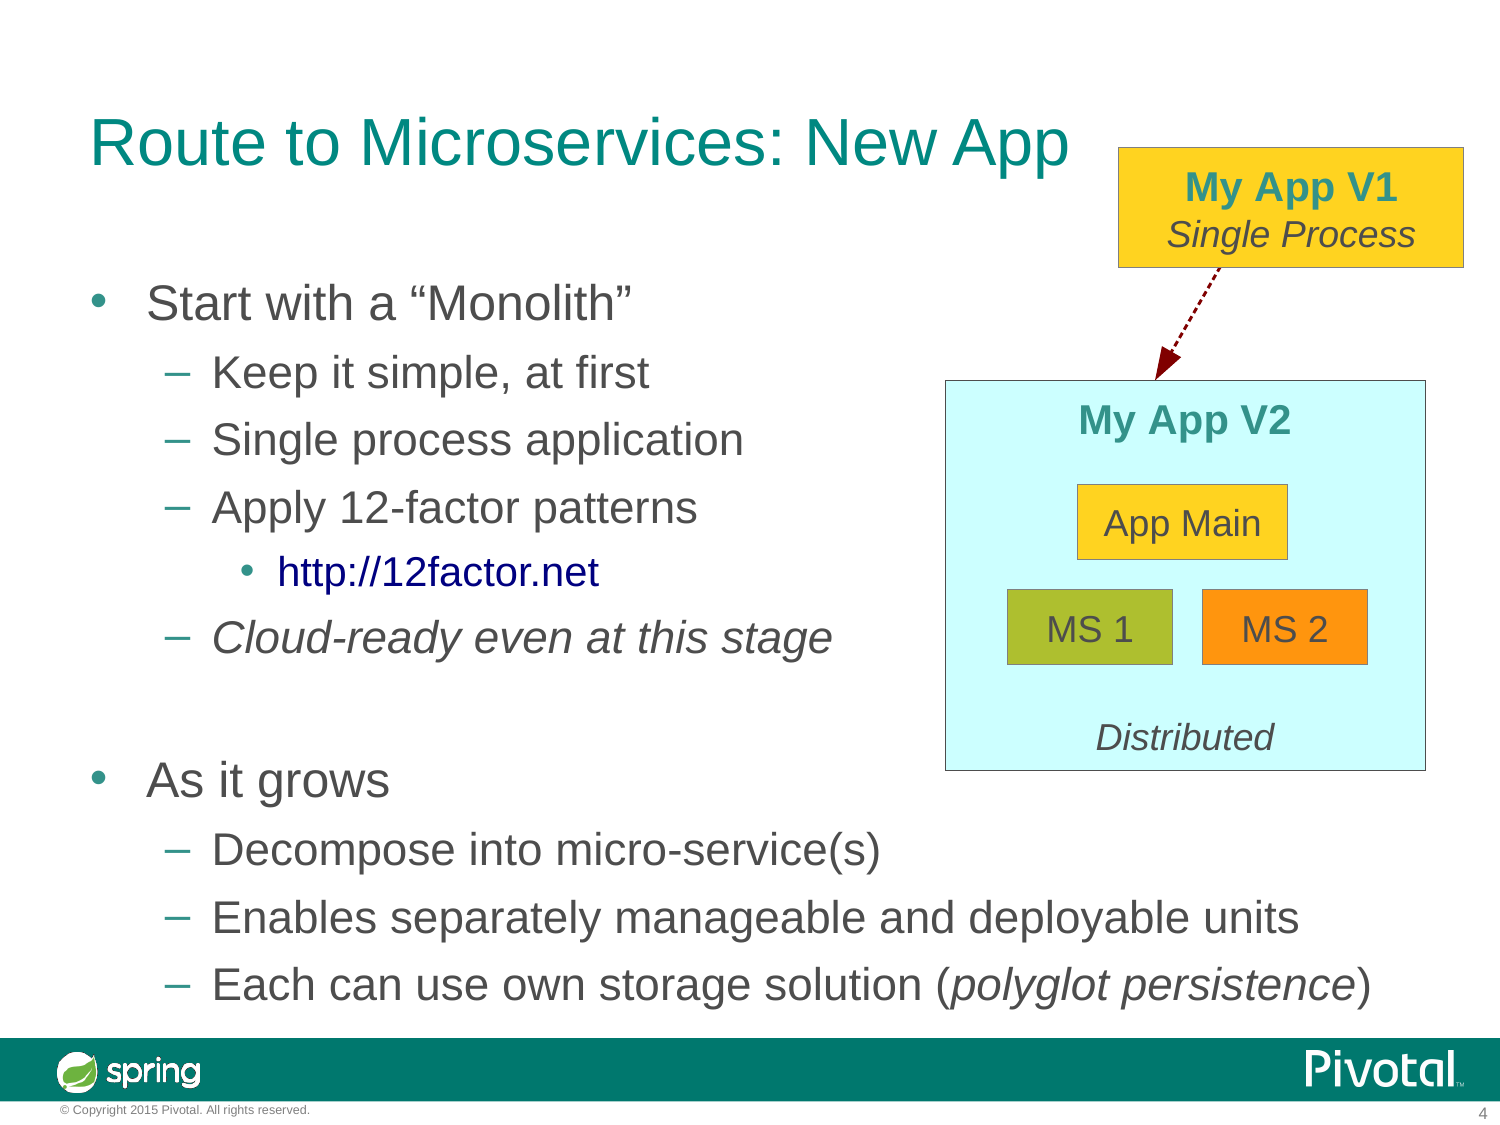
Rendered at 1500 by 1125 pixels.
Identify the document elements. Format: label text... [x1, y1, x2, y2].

list Start with a “Monolith” Keep it simple, at first Single process application Apply 12-factor patterns http://12factor.net Cloud-ready even at this stage As it grows Decompose into micro-service(s) Enables separately manageable and deployable units Each can use own storage solution (polyglot persistence) [75, 262, 1426, 1018]
text_box My App V1 Single Process [1118, 147, 1464, 268]
text_box App Main [1077, 484, 1288, 560]
title Route to Microservices: New App [75, 45, 1426, 233]
picture [1306, 1050, 1464, 1087]
picture [32, 1041, 210, 1103]
text_box MS 1 [1007, 589, 1173, 665]
text_box MS 2 [1202, 589, 1368, 665]
